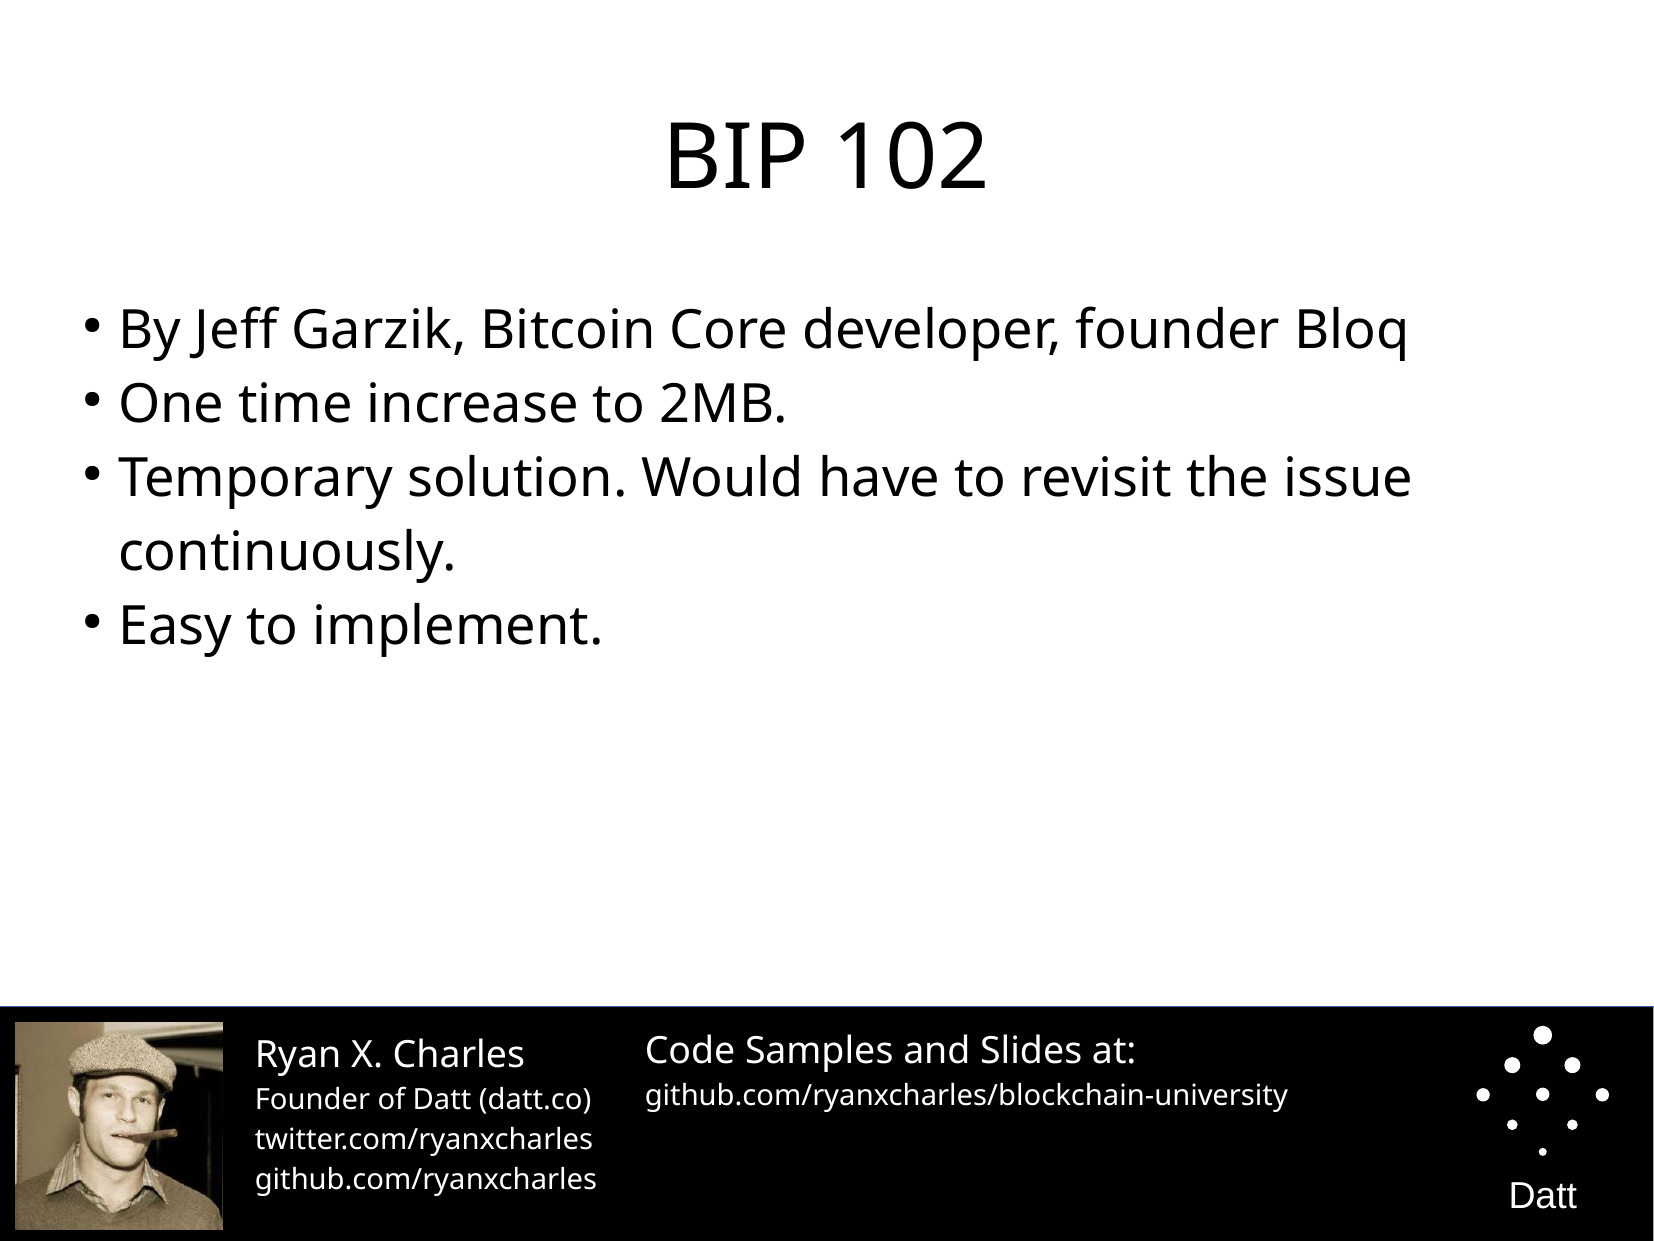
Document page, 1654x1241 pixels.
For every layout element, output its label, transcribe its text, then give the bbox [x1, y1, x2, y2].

text_box Ryan X. Charles Founder of Datt (datt.co) twitter.com/ryanxcharles github.com/ryanxcharles [240, 1020, 976, 1241]
text_box [0, 1006, 1654, 1241]
title BIP 102 [82, 49, 1571, 257]
picture [15, 1022, 223, 1231]
text_box Datt [1452, 1167, 1633, 1241]
subtitle By Jeff Garzik, Bitcoin Core developer, founder Bloq One time increase to 2MB. Temporary solution. Would have to revisit the issue continuously. Easy to implement. [82, 290, 1571, 1006]
picture [1475, 1023, 1611, 1159]
text_box Code Samples and Slides at: github.com/ryanxcharles/blockchain-university [630, 1015, 1403, 1156]
